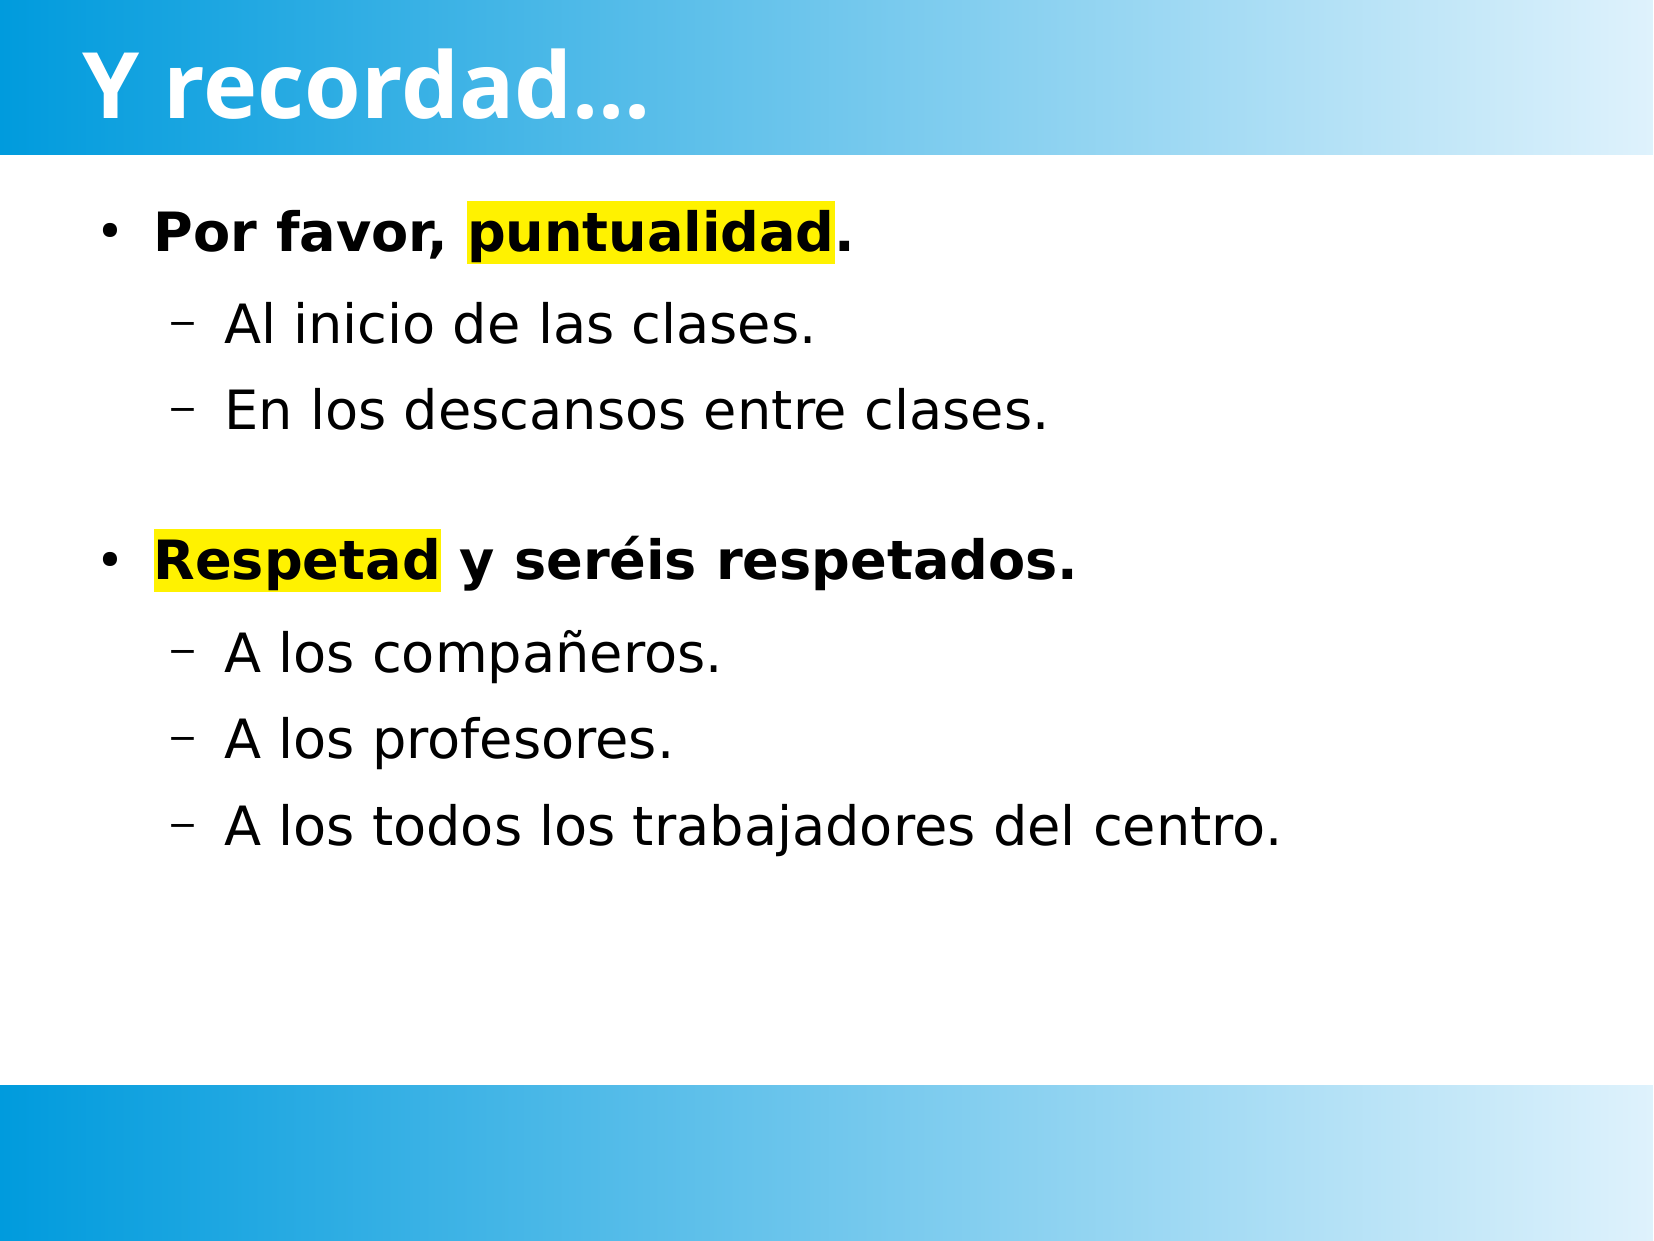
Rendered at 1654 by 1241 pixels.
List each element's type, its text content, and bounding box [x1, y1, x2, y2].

list Por favor, puntualidad. Al inicio de las clases. En los descansos entre clases. Respetad y seréis respetados. A los compañeros. A los profesores. A los todos los trabajadores del centro. [82, 200, 1571, 920]
title Y recordad... [82, 11, 1359, 154]
